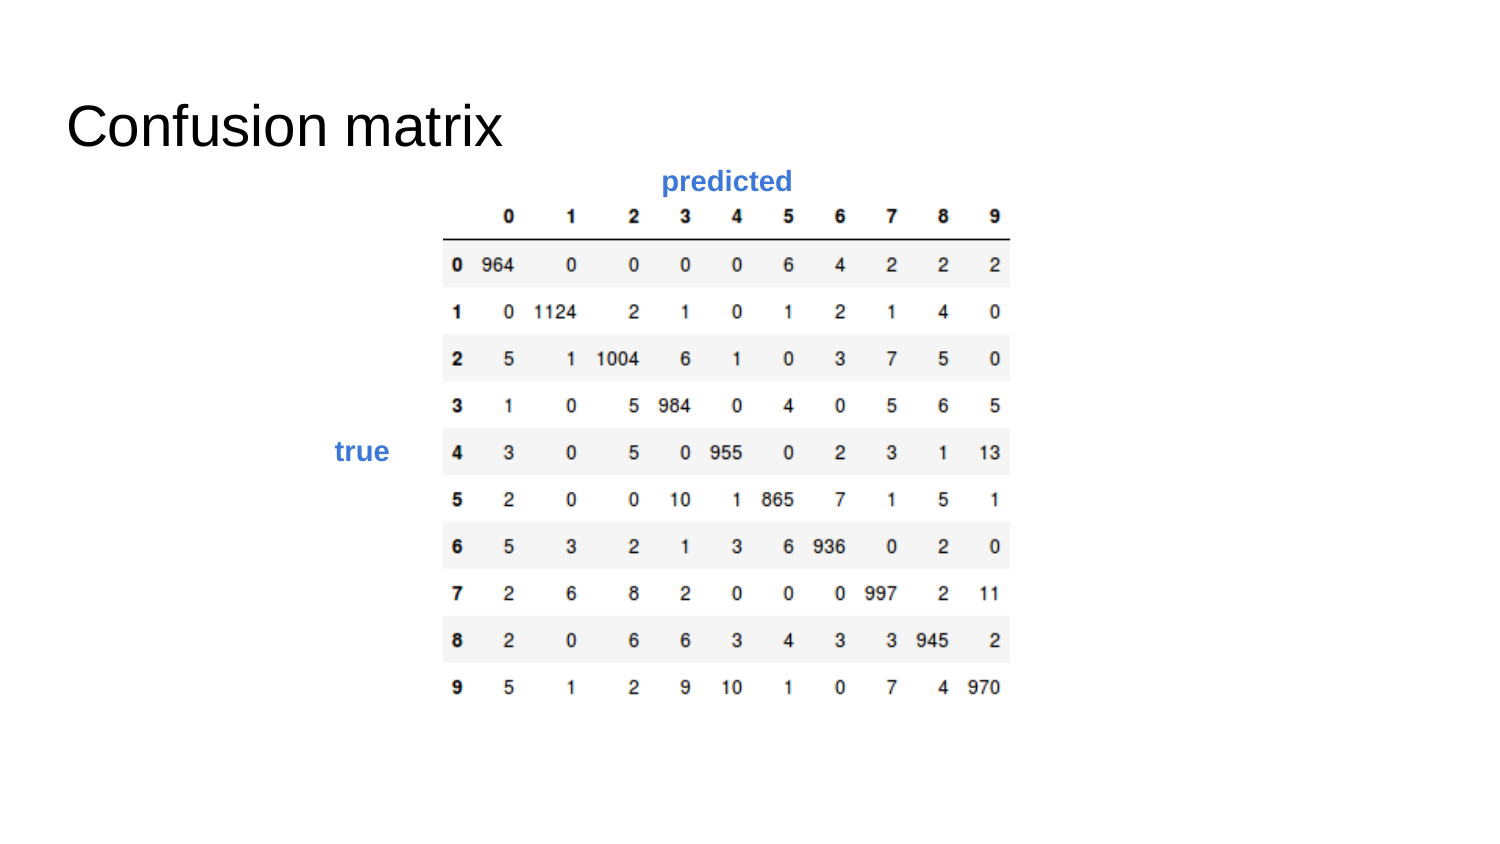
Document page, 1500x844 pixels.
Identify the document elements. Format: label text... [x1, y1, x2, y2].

title Confusion matrix [51, 72, 1449, 167]
picture [443, 192, 1026, 710]
text_box predicted [646, 147, 823, 187]
text_box true [319, 417, 429, 457]
